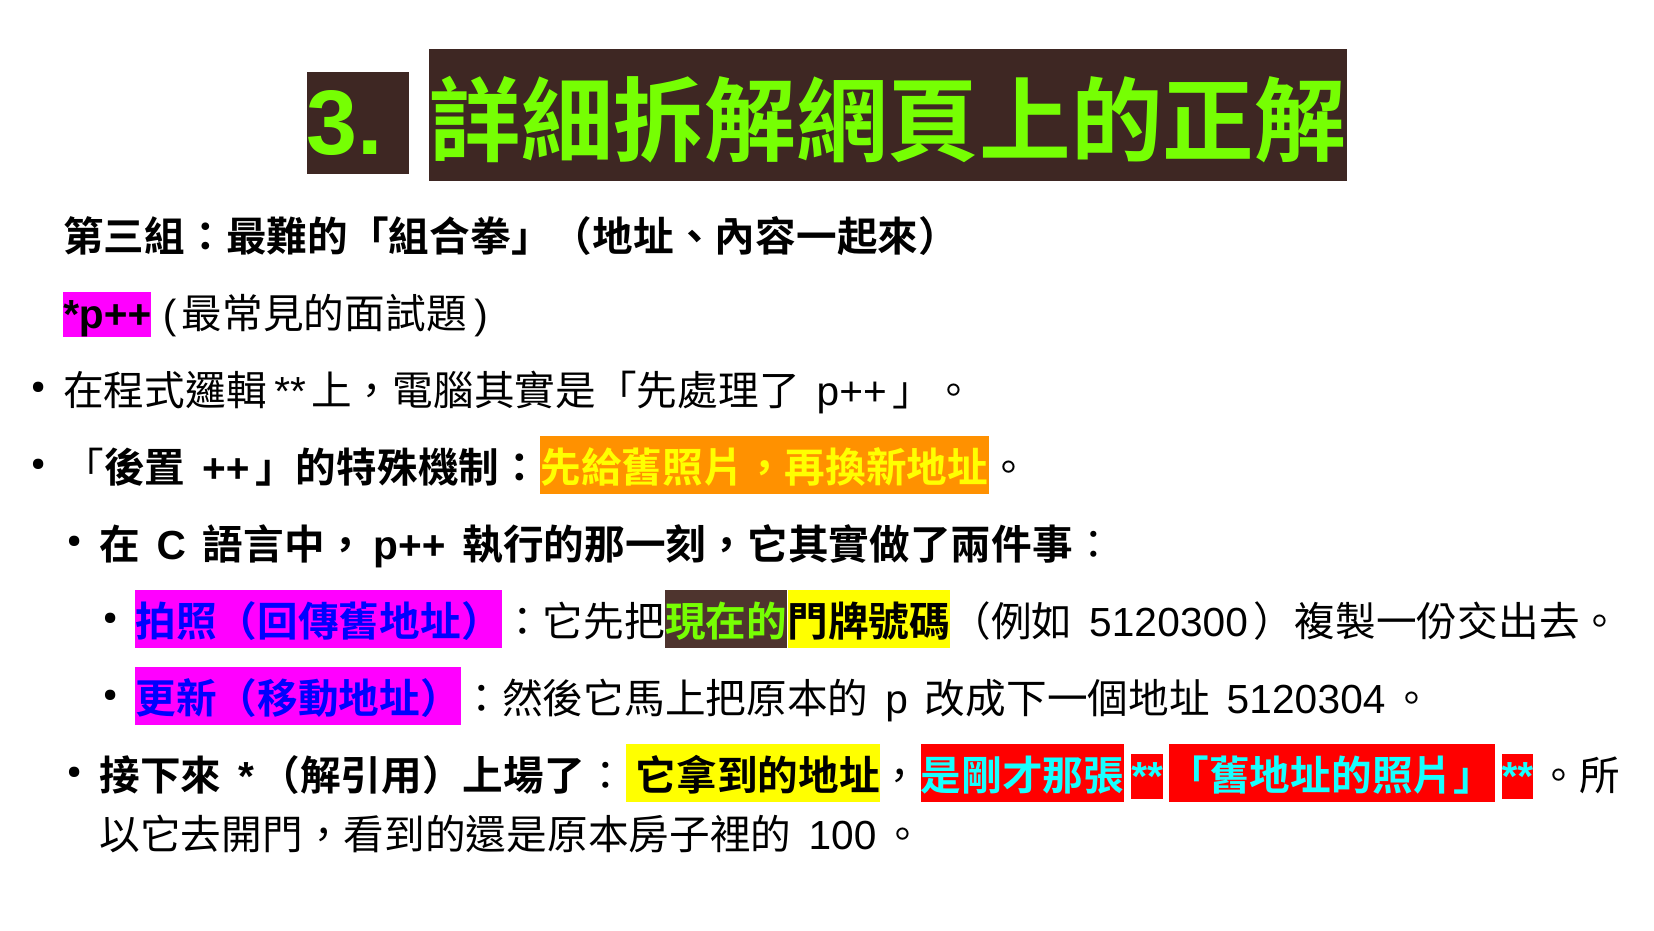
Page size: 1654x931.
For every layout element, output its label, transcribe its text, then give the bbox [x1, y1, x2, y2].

list 第三組：最難的「組合拳」（地址、內容一起來） *p++ (最常見的面試題) 在程式邏輯**上，電腦其實是「先處理了 p++」。 「後置 ++」的特殊機制：先給舊照片，再換新地址。 在 C 語言中，p++ 執行的那一刻，它其實做了兩件事： 拍照（回傳舊地址）：它先把現在的門牌號碼（例如 5120300）複製一份交出去。 更新（移動地址）：然後它馬上把原本的 p 改成下一個地址 5120304。 接下來 *（解引用）上場了： 它拿到的地址，是剛才那張**「舊地址的照片」**。所以它去開門，看到的還是原本房子裡的 100。 [20, 204, 1625, 886]
title 3. 詳細拆解網頁上的正解 [82, 37, 1571, 193]
